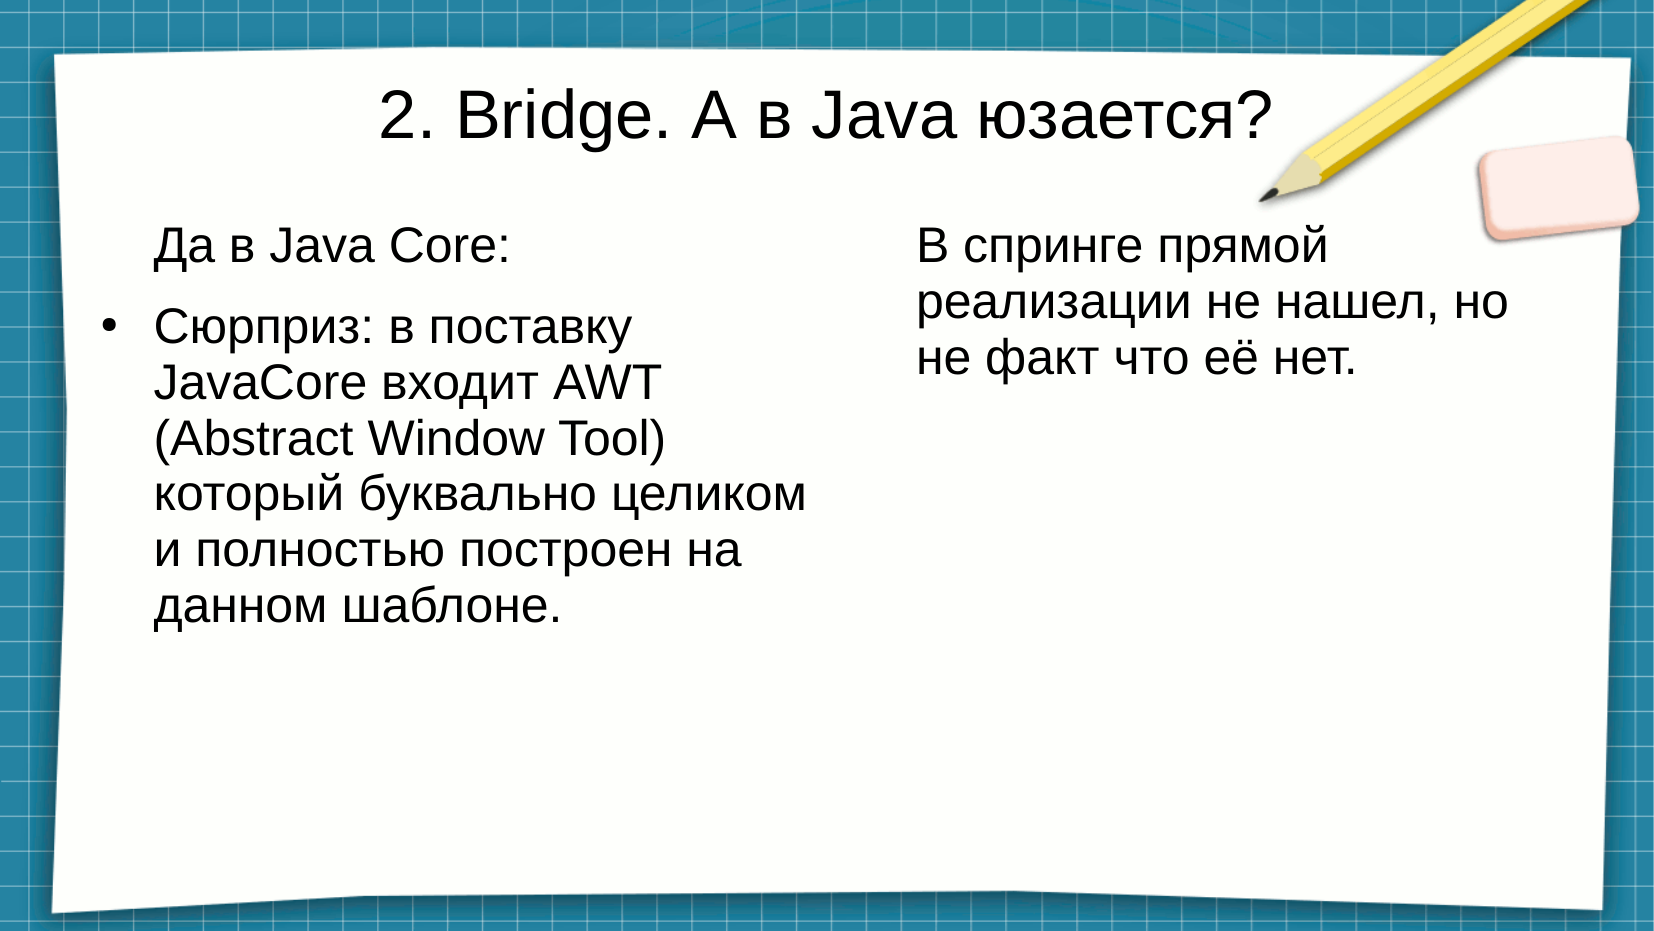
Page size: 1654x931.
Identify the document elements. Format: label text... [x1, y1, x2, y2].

picture [0, 0, 1654, 931]
list В спринге прямой реализации не нашел, но не факт что её нет. [845, 217, 1572, 857]
list Да в Java Core: Сюрприз: в поставку JavaCore входит AWT (Abstract Window Tool) который буквально целиком и полностью построен на данном шаблоне. [82, 217, 809, 857]
title 2. Bridge. А в Java юзается? [82, 37, 1571, 193]
